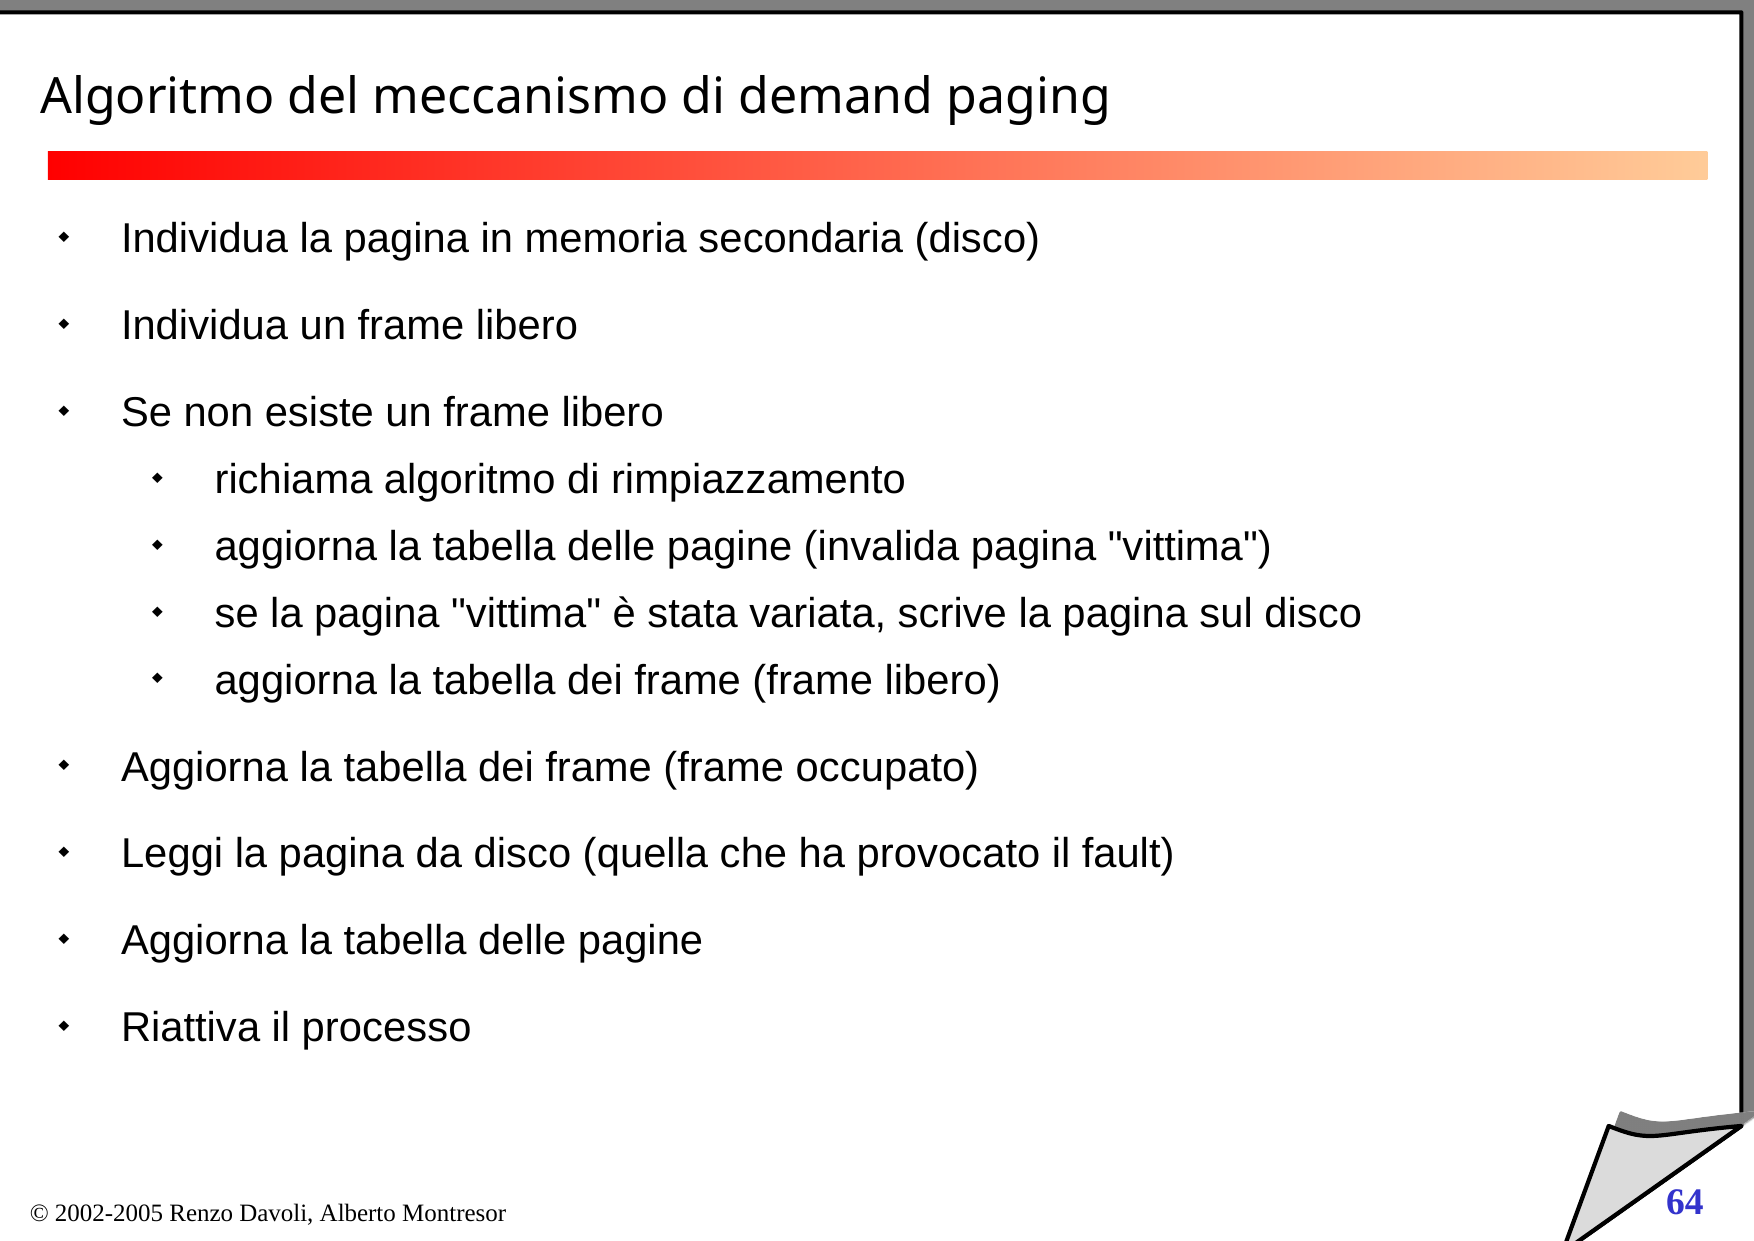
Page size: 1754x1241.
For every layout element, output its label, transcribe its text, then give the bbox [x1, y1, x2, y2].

title Algoritmo del meccanismo di demand paging [40, 49, 1714, 144]
list Individua la pagina in memoria secondaria (disco) Individua un frame libero Se non esiste un frame libero richiama algoritmo di rimpiazzamento aggiorna la tabella delle pagine (invalida pagina "vittima") se la pagina "vittima" è stata variata, scrive la pagina sul disco aggiorna la tabella dei frame (frame libero) Aggiorna la tabella dei frame (frame occupato) Leggi la pagina da disco (quella che ha provocato il fault) Aggiorna la tabella delle pagine Riattiva il processo [58, 206, 1696, 1139]
